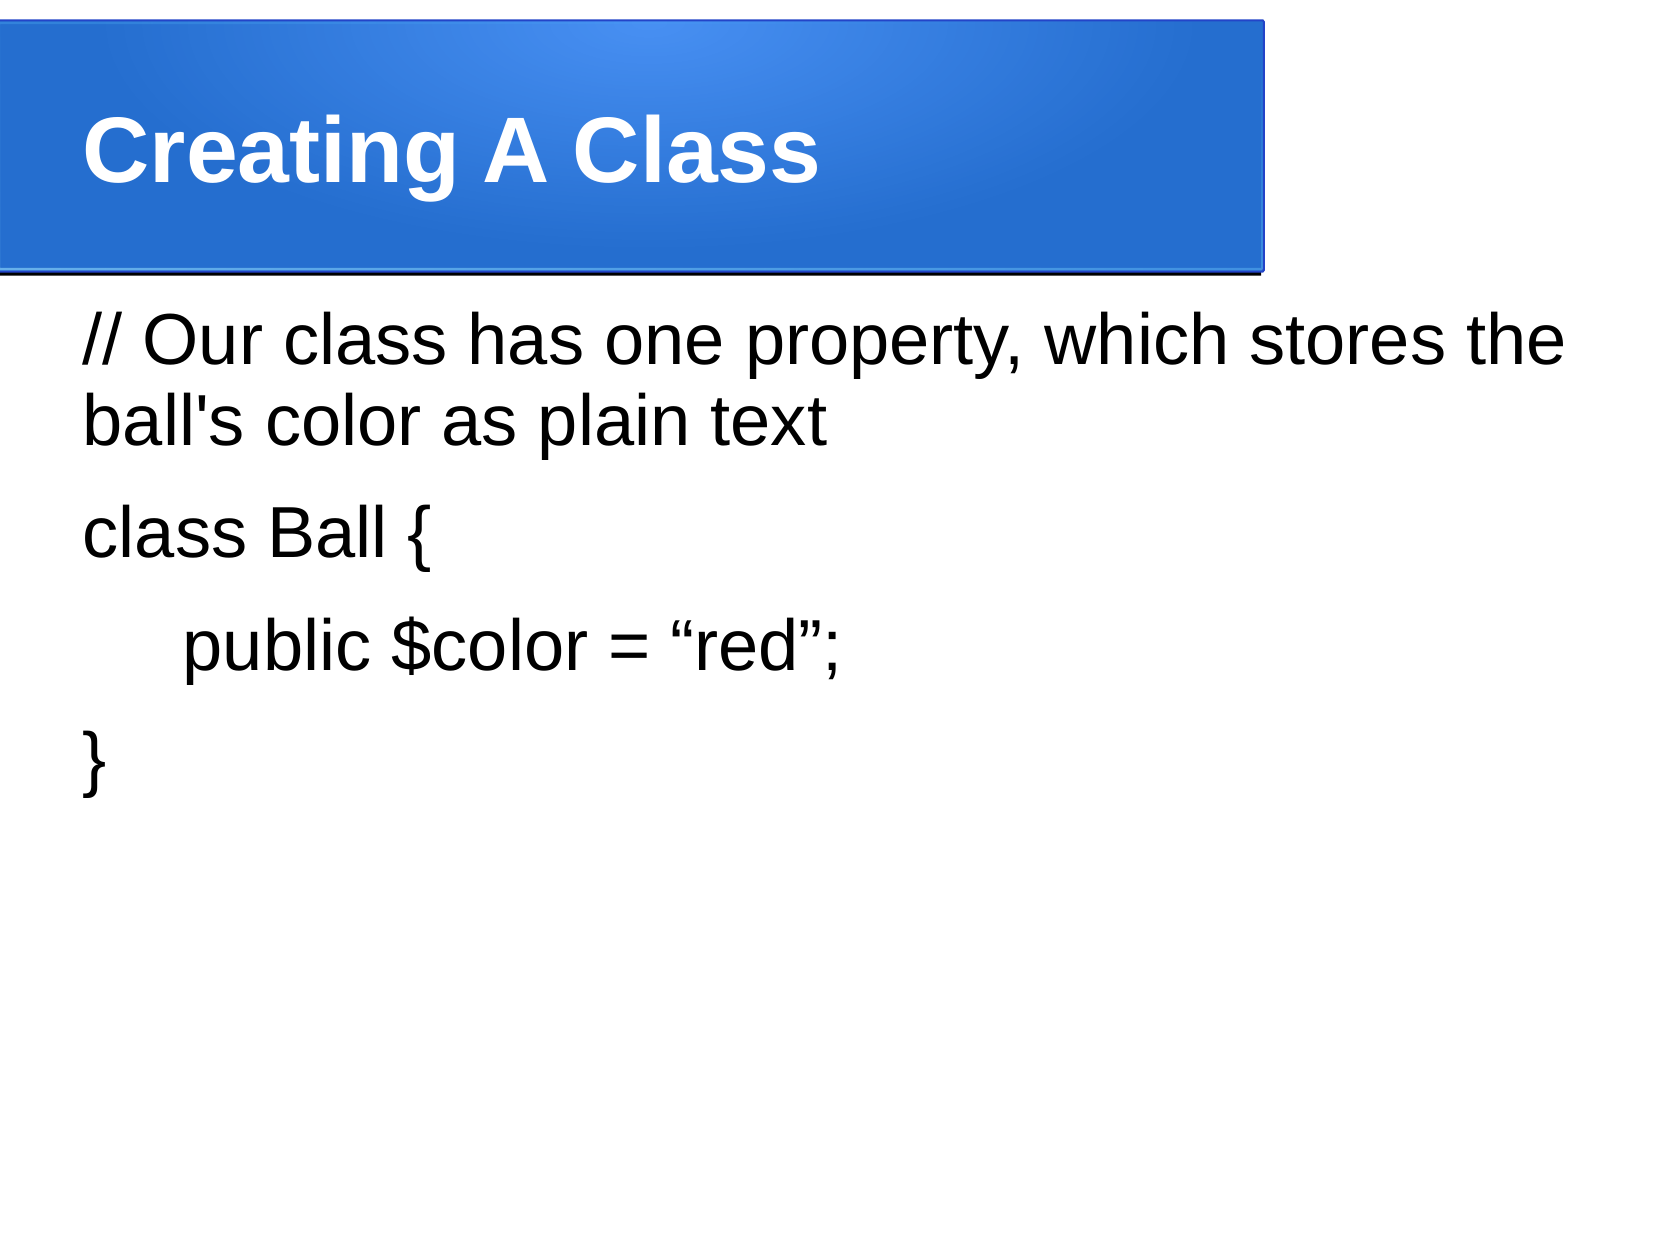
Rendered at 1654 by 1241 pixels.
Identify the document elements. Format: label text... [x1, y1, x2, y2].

list // Our class has one property, which stores the ball's color as plain text class Ball { public $color = “red”; } [82, 299, 1571, 1019]
title Creating A Class [82, 47, 1235, 252]
